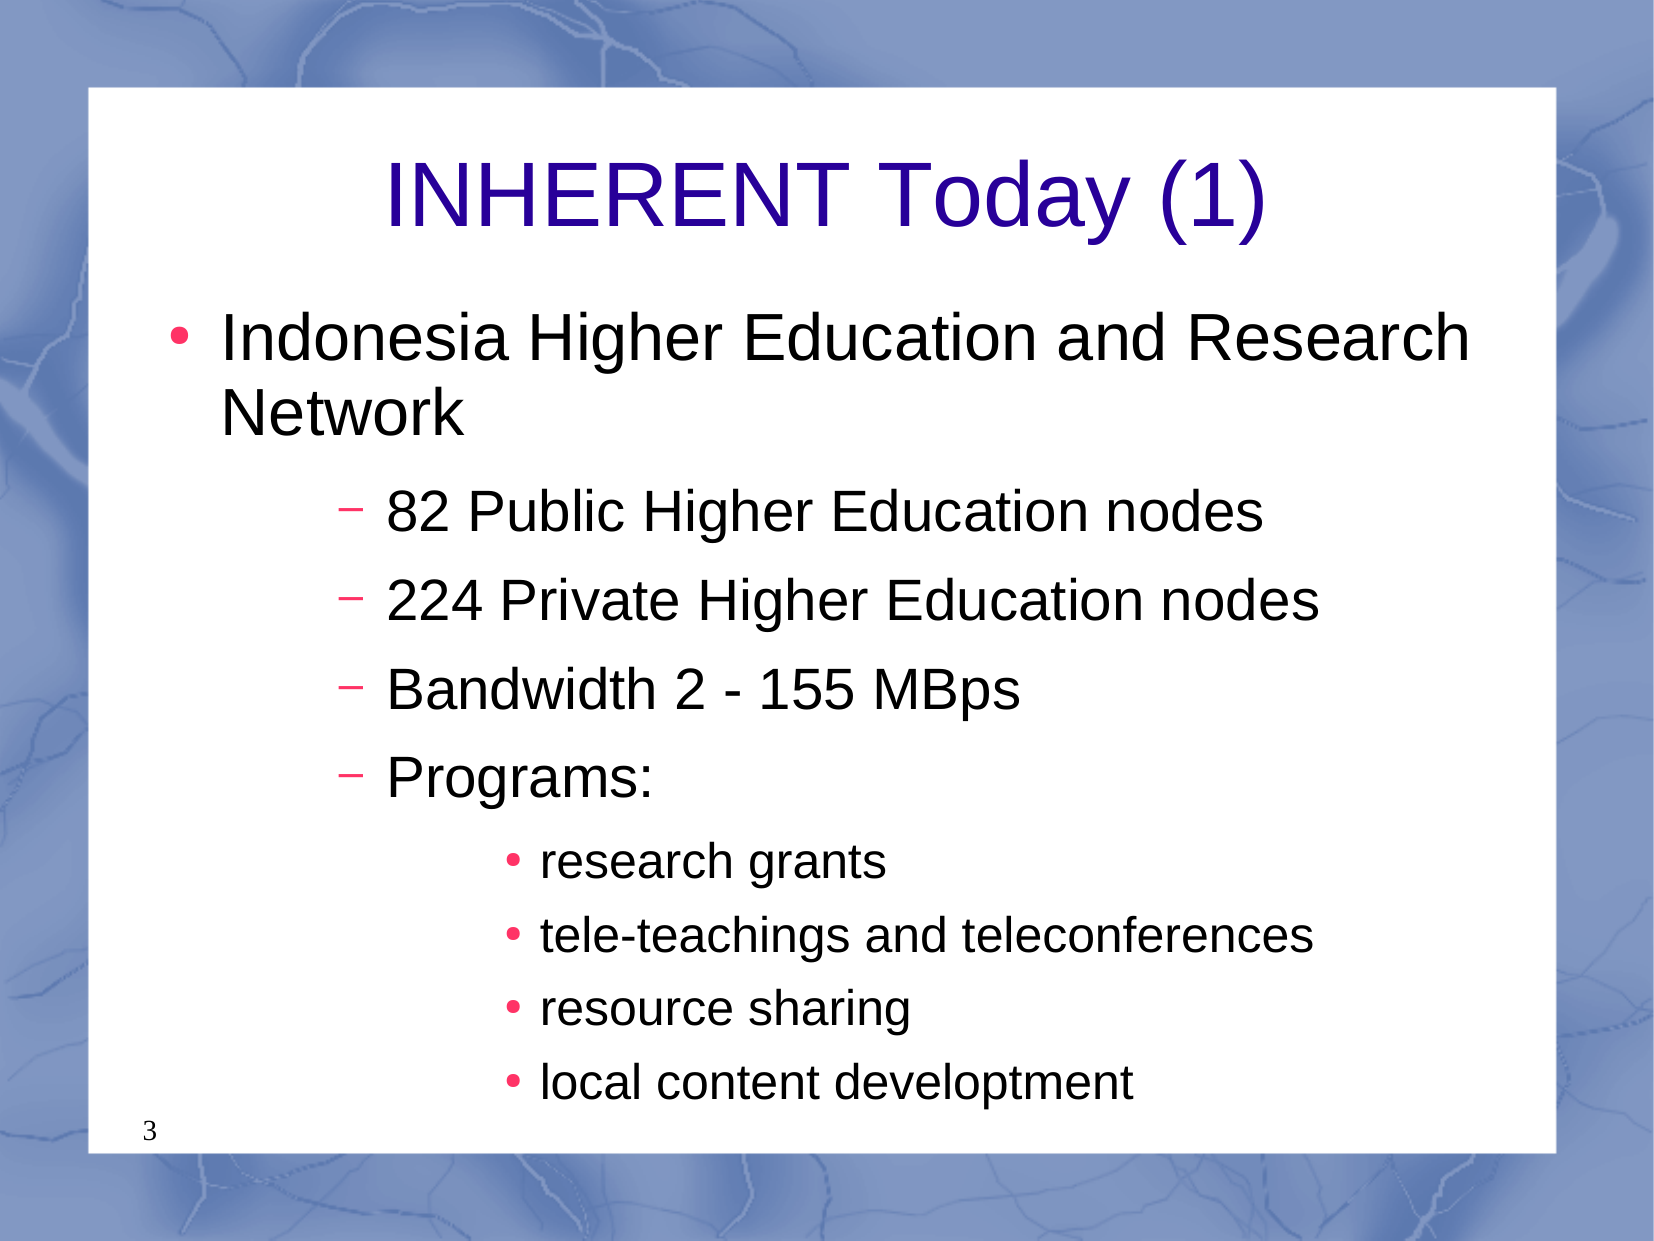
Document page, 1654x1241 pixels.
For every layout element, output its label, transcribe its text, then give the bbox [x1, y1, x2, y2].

picture [0, 0, 1654, 1241]
title INHERENT Today (1) [118, 90, 1536, 298]
list Indonesia Higher Education and Research Network 82 Public Higher Education nodes 224 Private Higher Education nodes Bandwidth 2 - 155 MBps Programs: research grants tele-teachings and teleconferences resource sharing local content developtment [150, 300, 1506, 1136]
